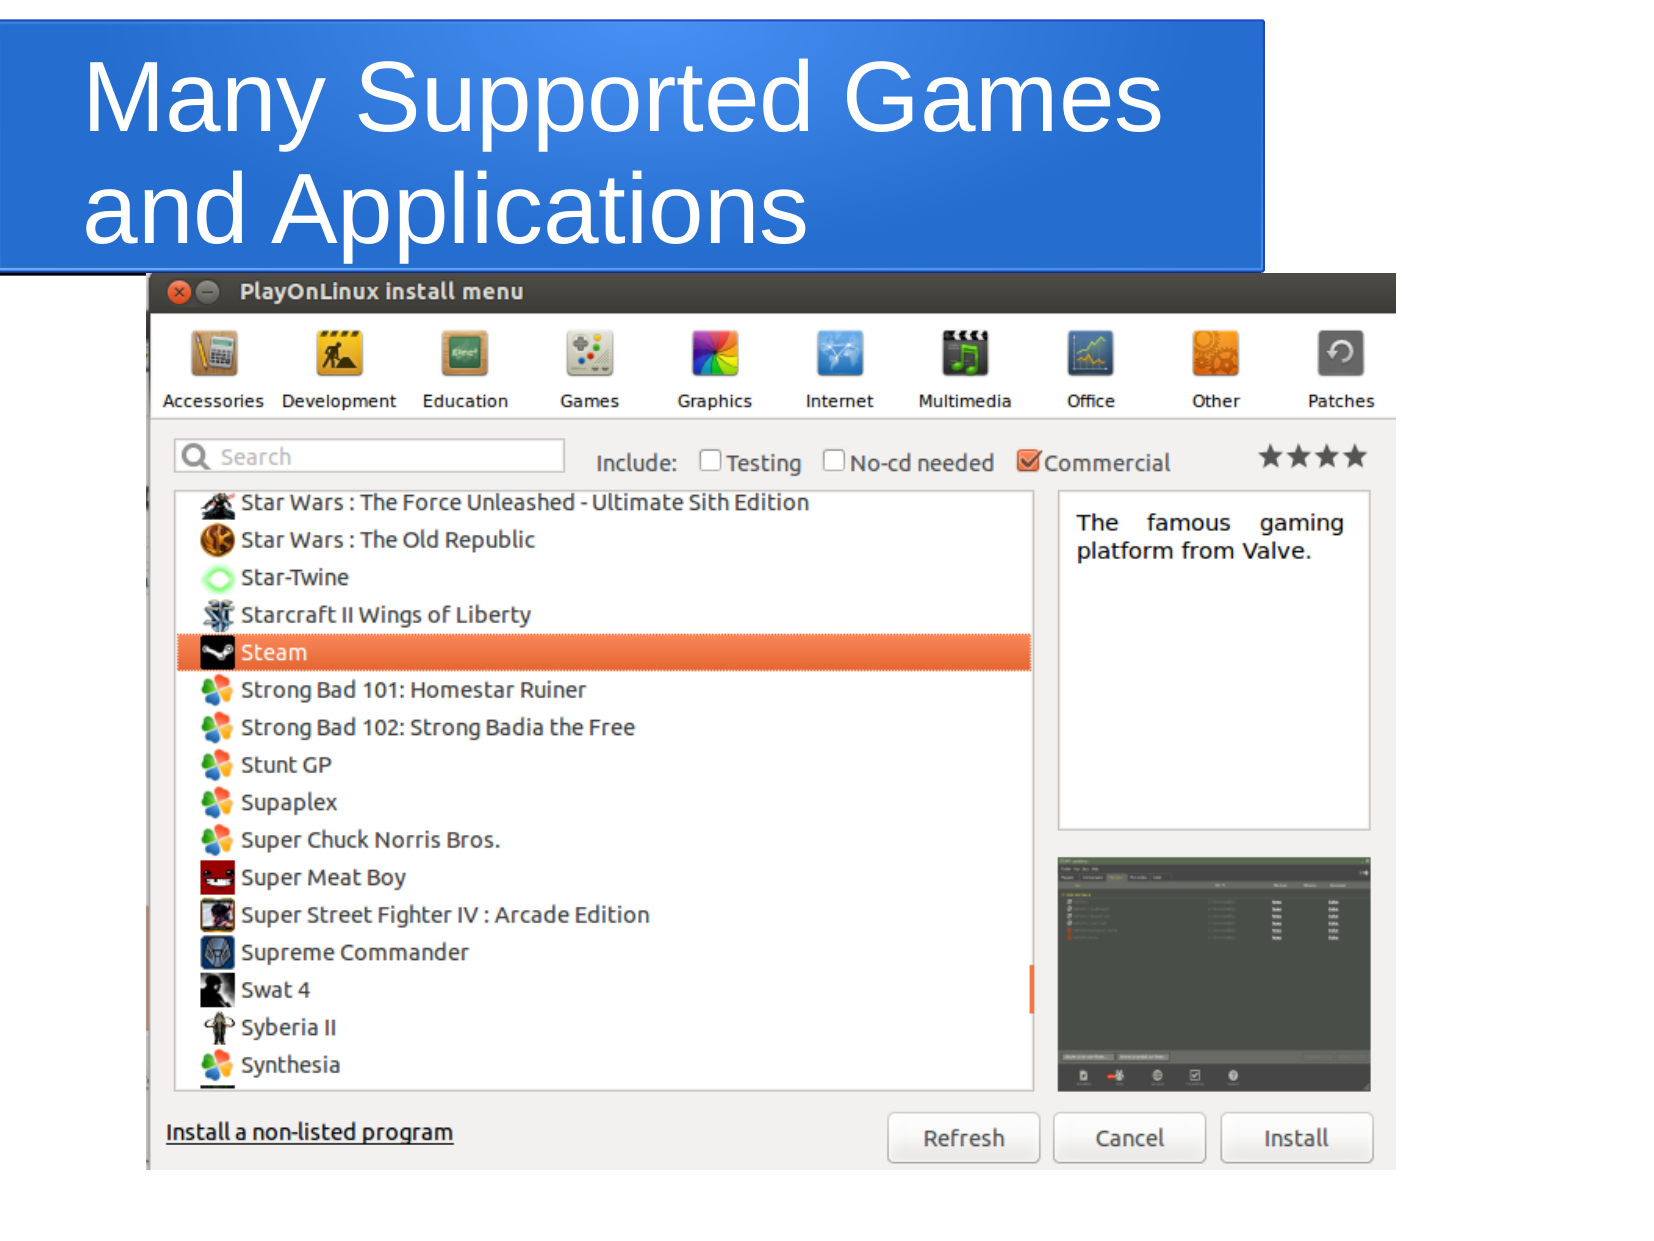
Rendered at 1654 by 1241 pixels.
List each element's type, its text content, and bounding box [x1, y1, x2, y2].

title Many Supported Games and Applications [82, 40, 1261, 265]
picture [146, 273, 1396, 1171]
